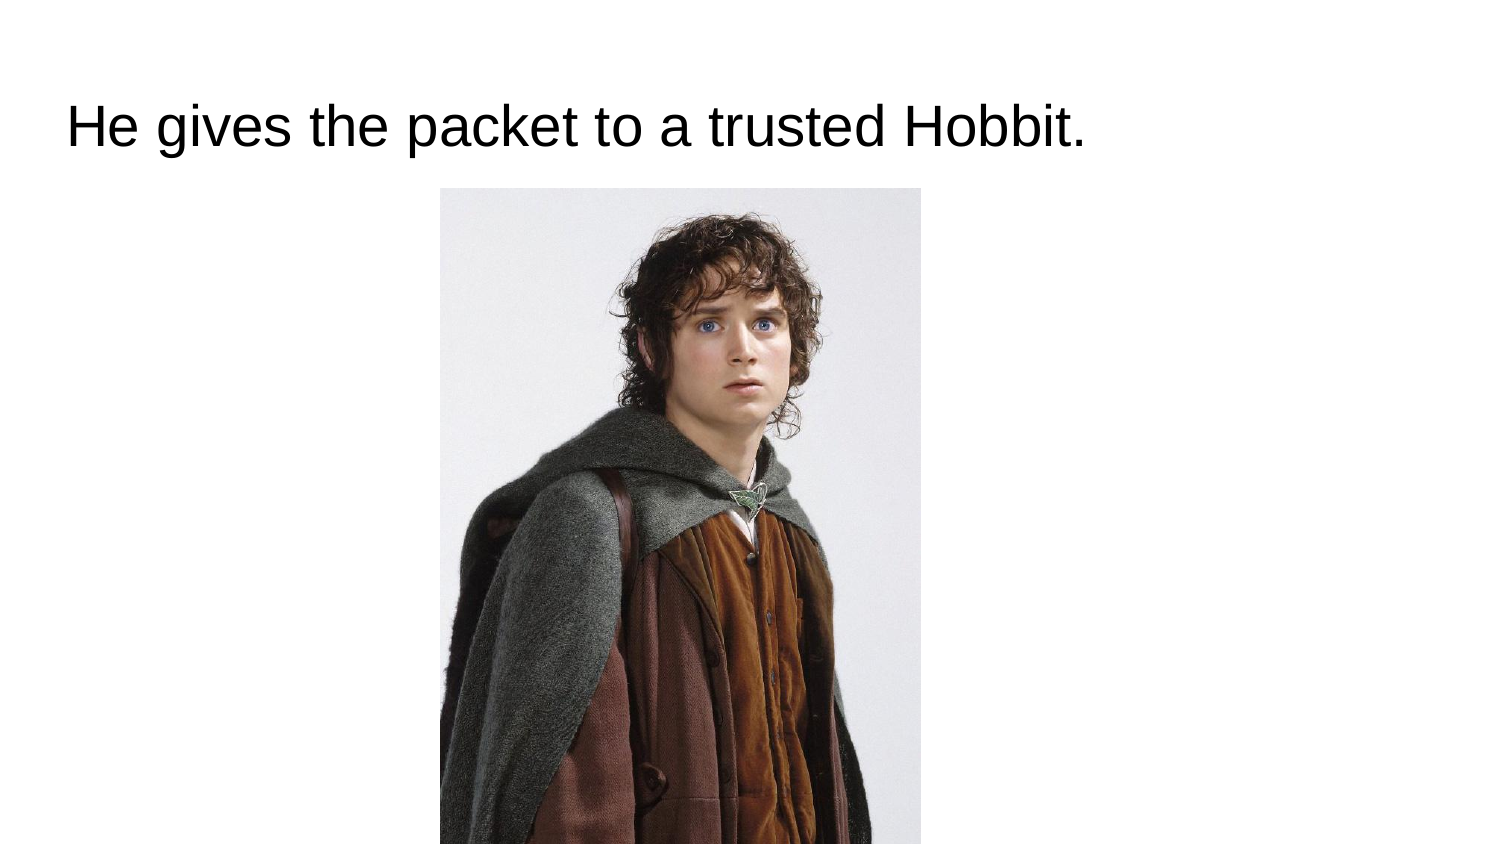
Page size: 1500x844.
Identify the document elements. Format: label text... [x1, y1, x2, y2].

picture [440, 188, 921, 844]
title He gives the packet to a trusted Hobbit. [51, 72, 1449, 167]
